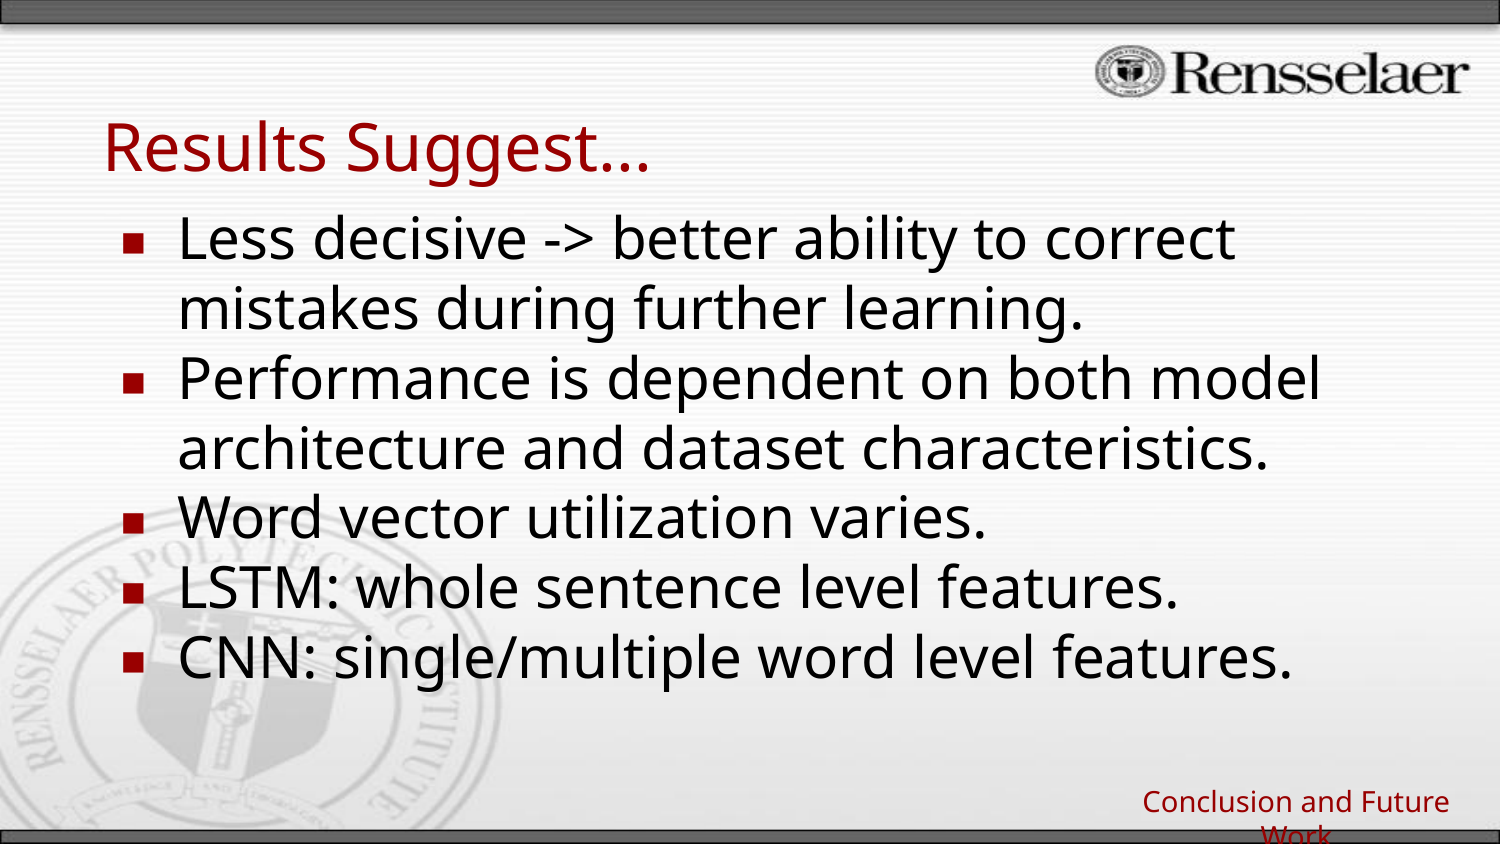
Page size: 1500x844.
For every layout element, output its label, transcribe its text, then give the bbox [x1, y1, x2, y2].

picture [0, 0, 1500, 844]
picture [1291, 833, 1300, 844]
picture [1270, 830, 1277, 844]
list Less decisive -> better ability to correct mistakes during further learning. Performance is dependent on both model architecture and dataset characteristics. Word vector utilization varies. LSTM: whole sentence level features. CNN: single/multiple word level features. [87, 185, 1369, 769]
title Results Suggest... [87, 102, 1413, 186]
text_box Conclusion and Future Work [1092, 768, 1500, 816]
